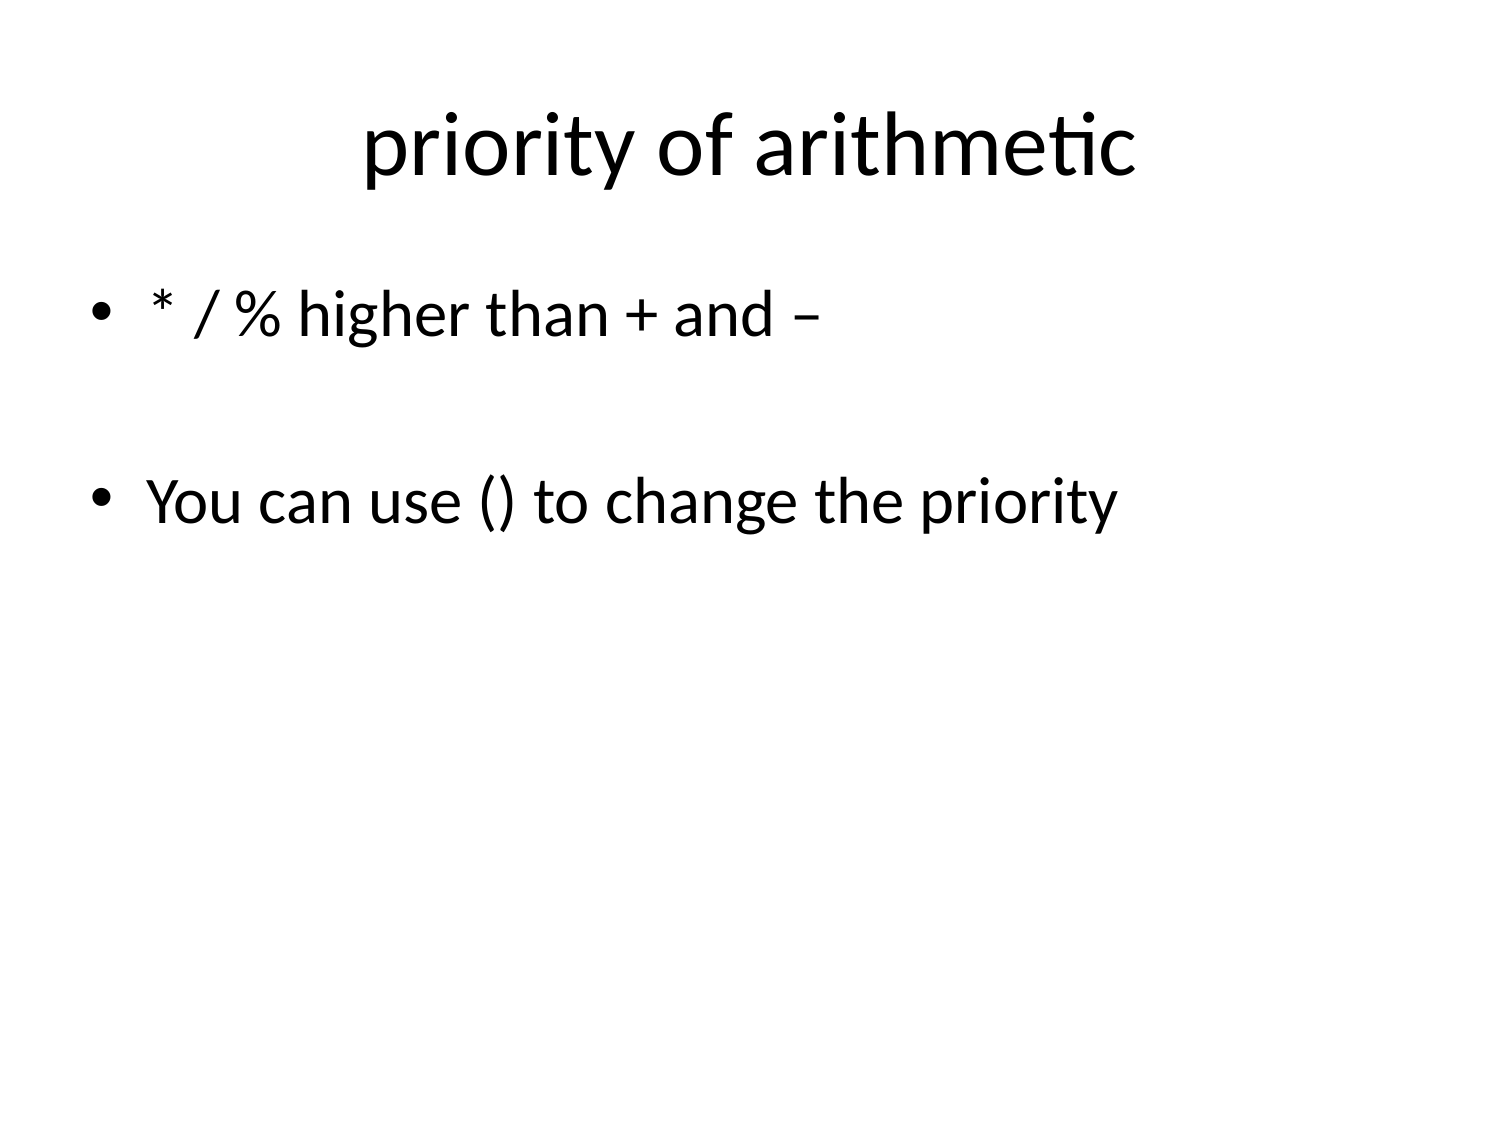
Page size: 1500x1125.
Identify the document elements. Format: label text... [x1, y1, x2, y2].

list * / % higher than + and – You can use () to change the priority [75, 262, 1425, 1005]
title priority of arithmetic [75, 45, 1425, 233]
